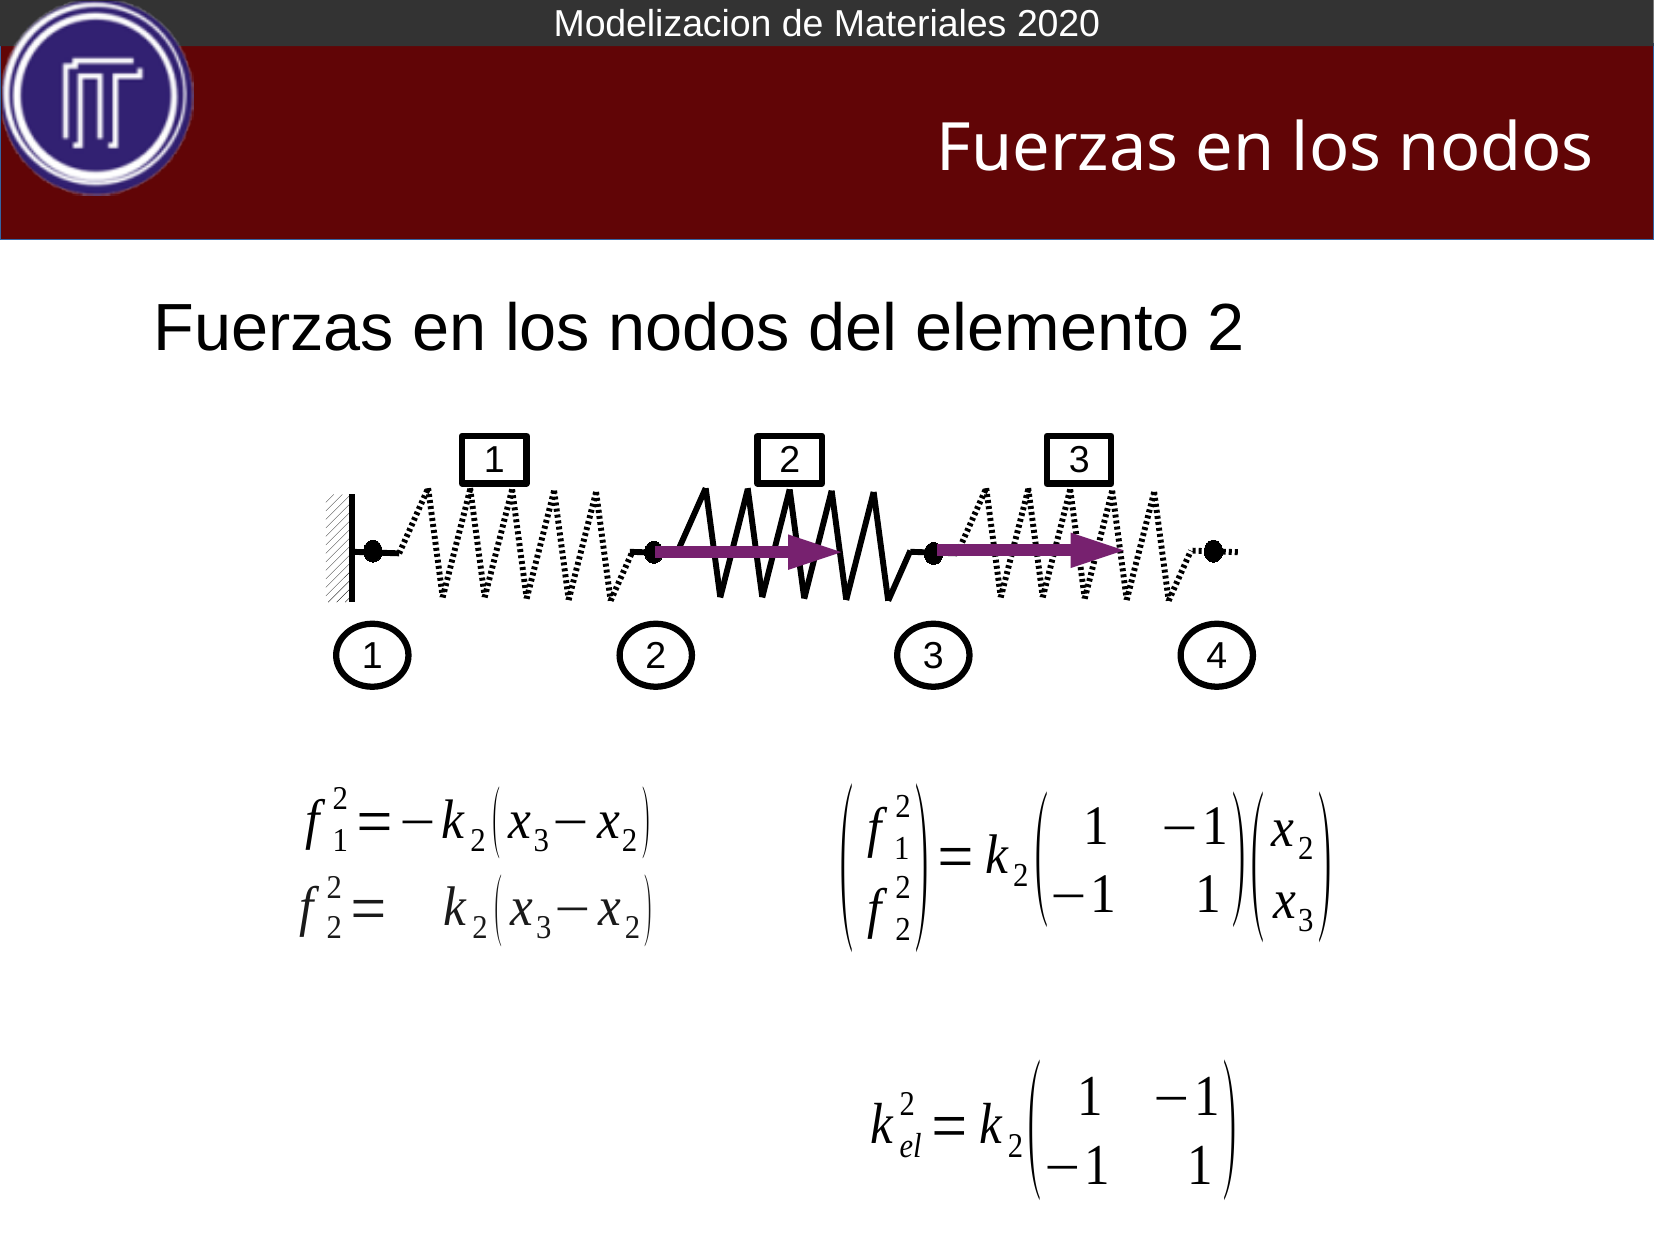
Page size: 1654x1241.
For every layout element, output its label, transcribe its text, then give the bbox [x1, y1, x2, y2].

text_box 1 [336, 623, 409, 687]
text_box 3 [897, 623, 970, 687]
title Fuerzas en los nodos [41, 70, 1654, 218]
list Fuerzas en los nodos del elemento 2 [82, 290, 1571, 395]
text_box 4 [1180, 623, 1253, 687]
chart [863, 1056, 1245, 1204]
chart [282, 868, 660, 951]
text_box 3 [1046, 436, 1112, 484]
text_box [924, 542, 943, 565]
text_box [1204, 540, 1223, 563]
picture [0, 0, 194, 196]
text_box 1 [462, 435, 527, 484]
text_box [644, 541, 662, 564]
text_box [325, 494, 353, 603]
chart [288, 779, 657, 863]
text_box 2 [619, 623, 692, 687]
text_box 2 [757, 435, 822, 484]
text_box [363, 540, 383, 563]
chart [831, 779, 1339, 956]
